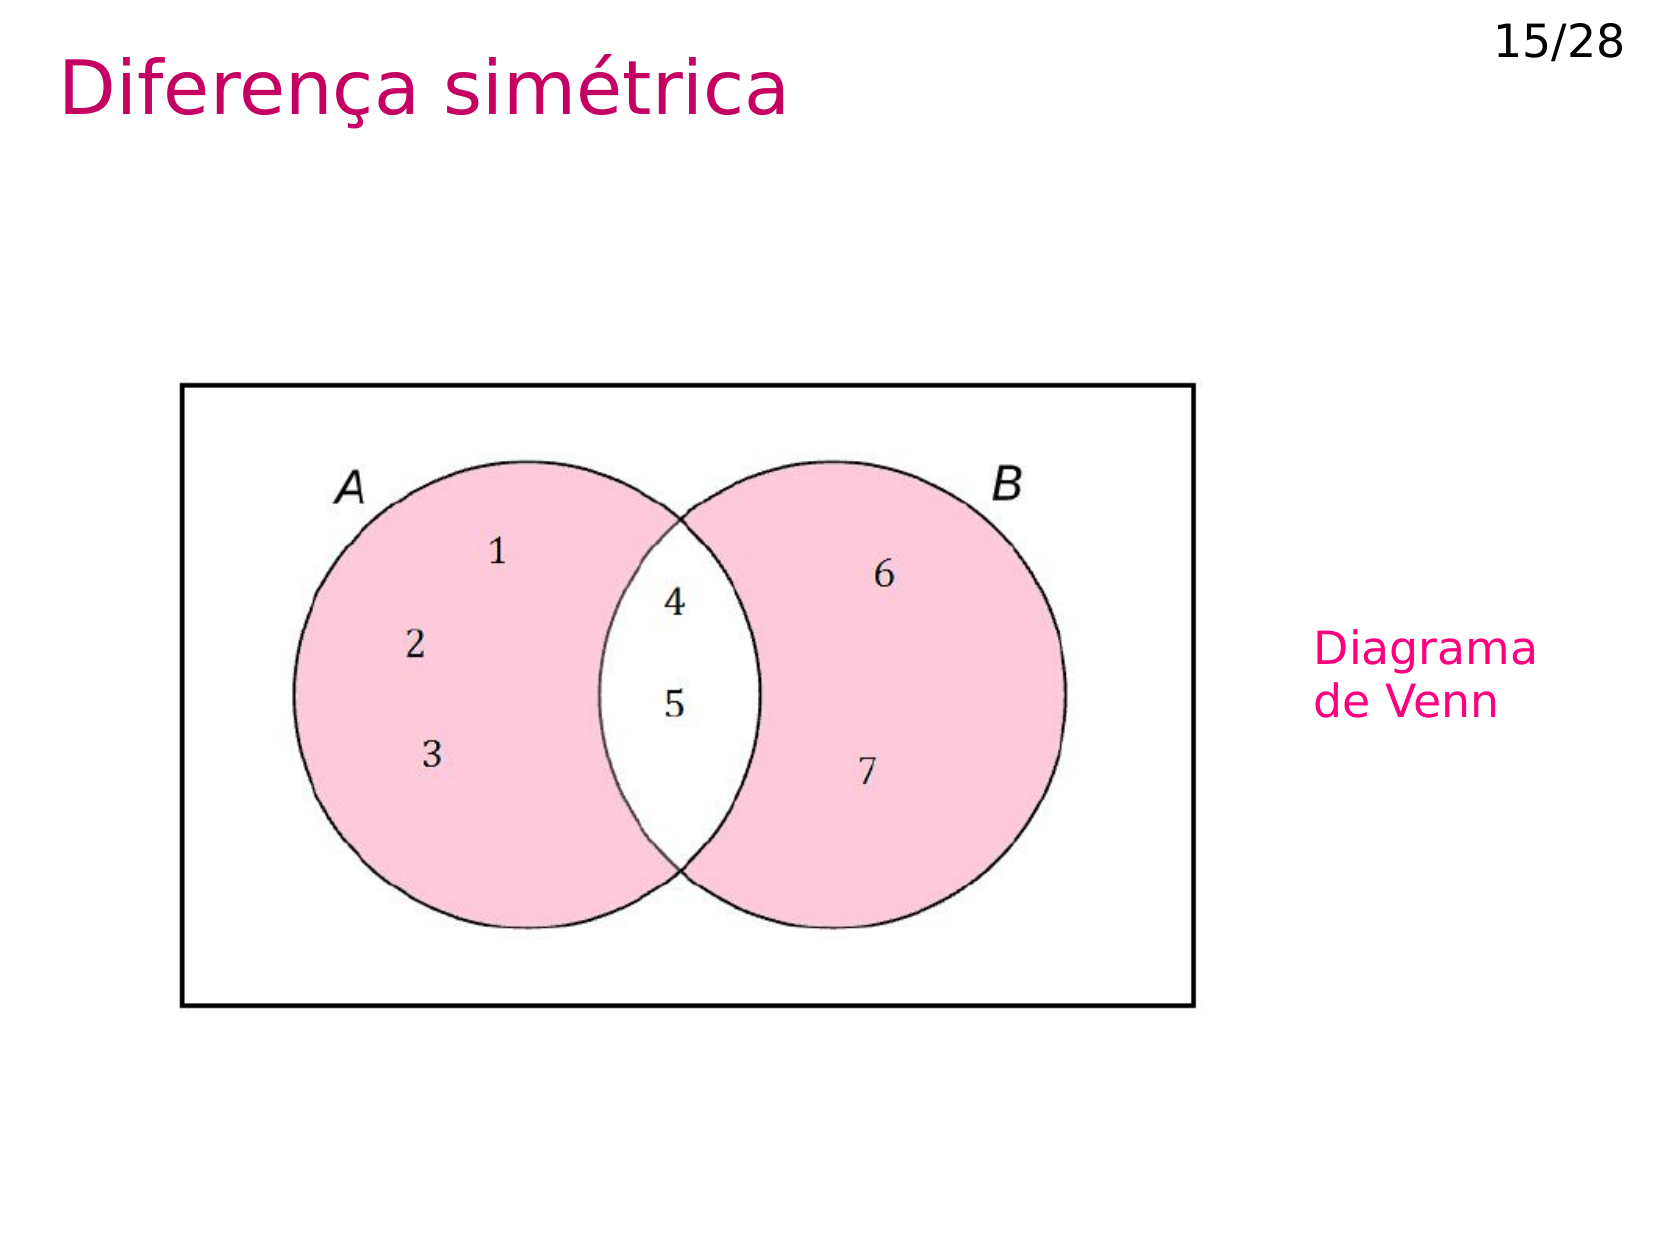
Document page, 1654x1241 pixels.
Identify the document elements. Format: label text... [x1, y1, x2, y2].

title Diferença simétrica [59, 29, 1625, 148]
picture [177, 377, 1204, 1013]
text_box Diagrama de Venn [1299, 614, 1595, 762]
